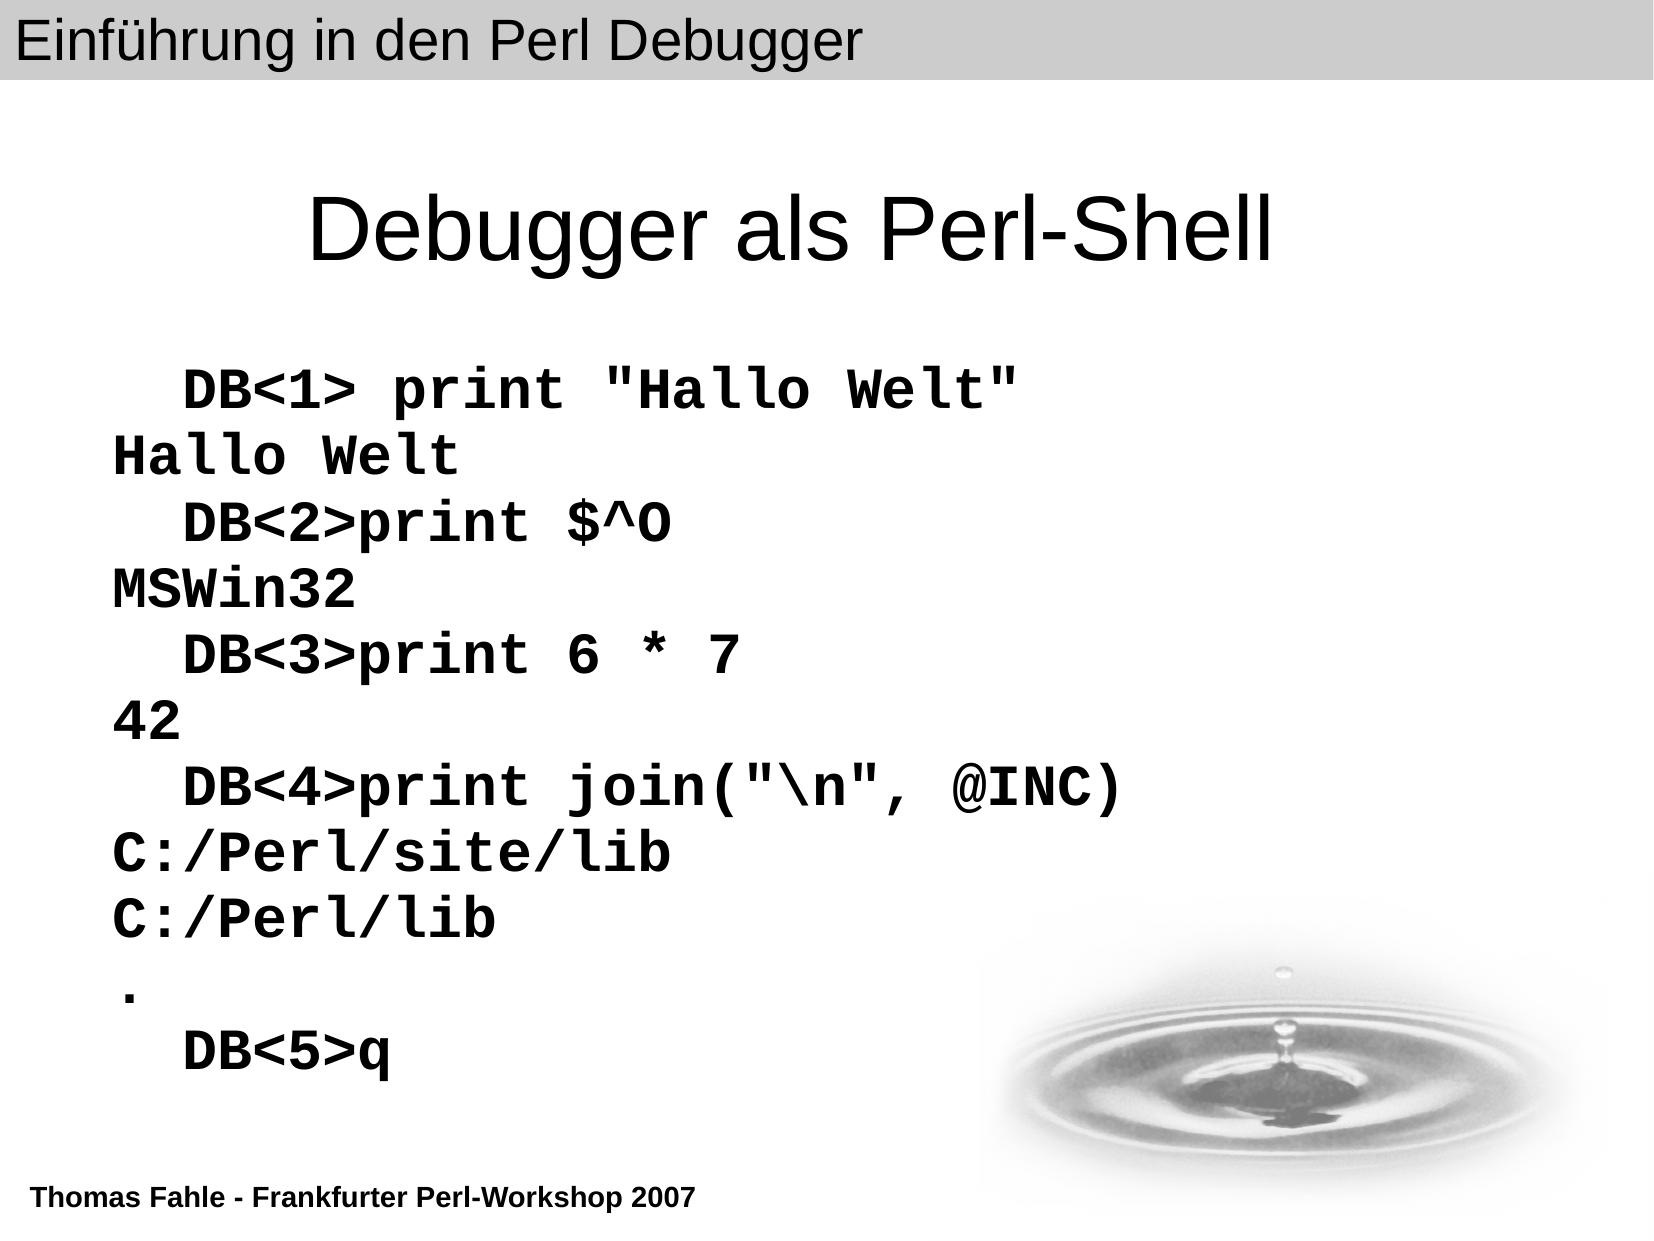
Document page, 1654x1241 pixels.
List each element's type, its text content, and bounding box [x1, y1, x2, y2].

picture [0, 80, 1654, 1241]
subtitle DB<1> print "Hallo Welt" Hallo Welt DB<2>print $^O MSWin32 DB<3>print 6 * 7 42 DB<4>print join("\n", @INC) C:/Perl/site/lib C:/Perl/lib . DB<5>q [76, 294, 1565, 1093]
title Debugger als Perl-Shell [47, 132, 1536, 325]
